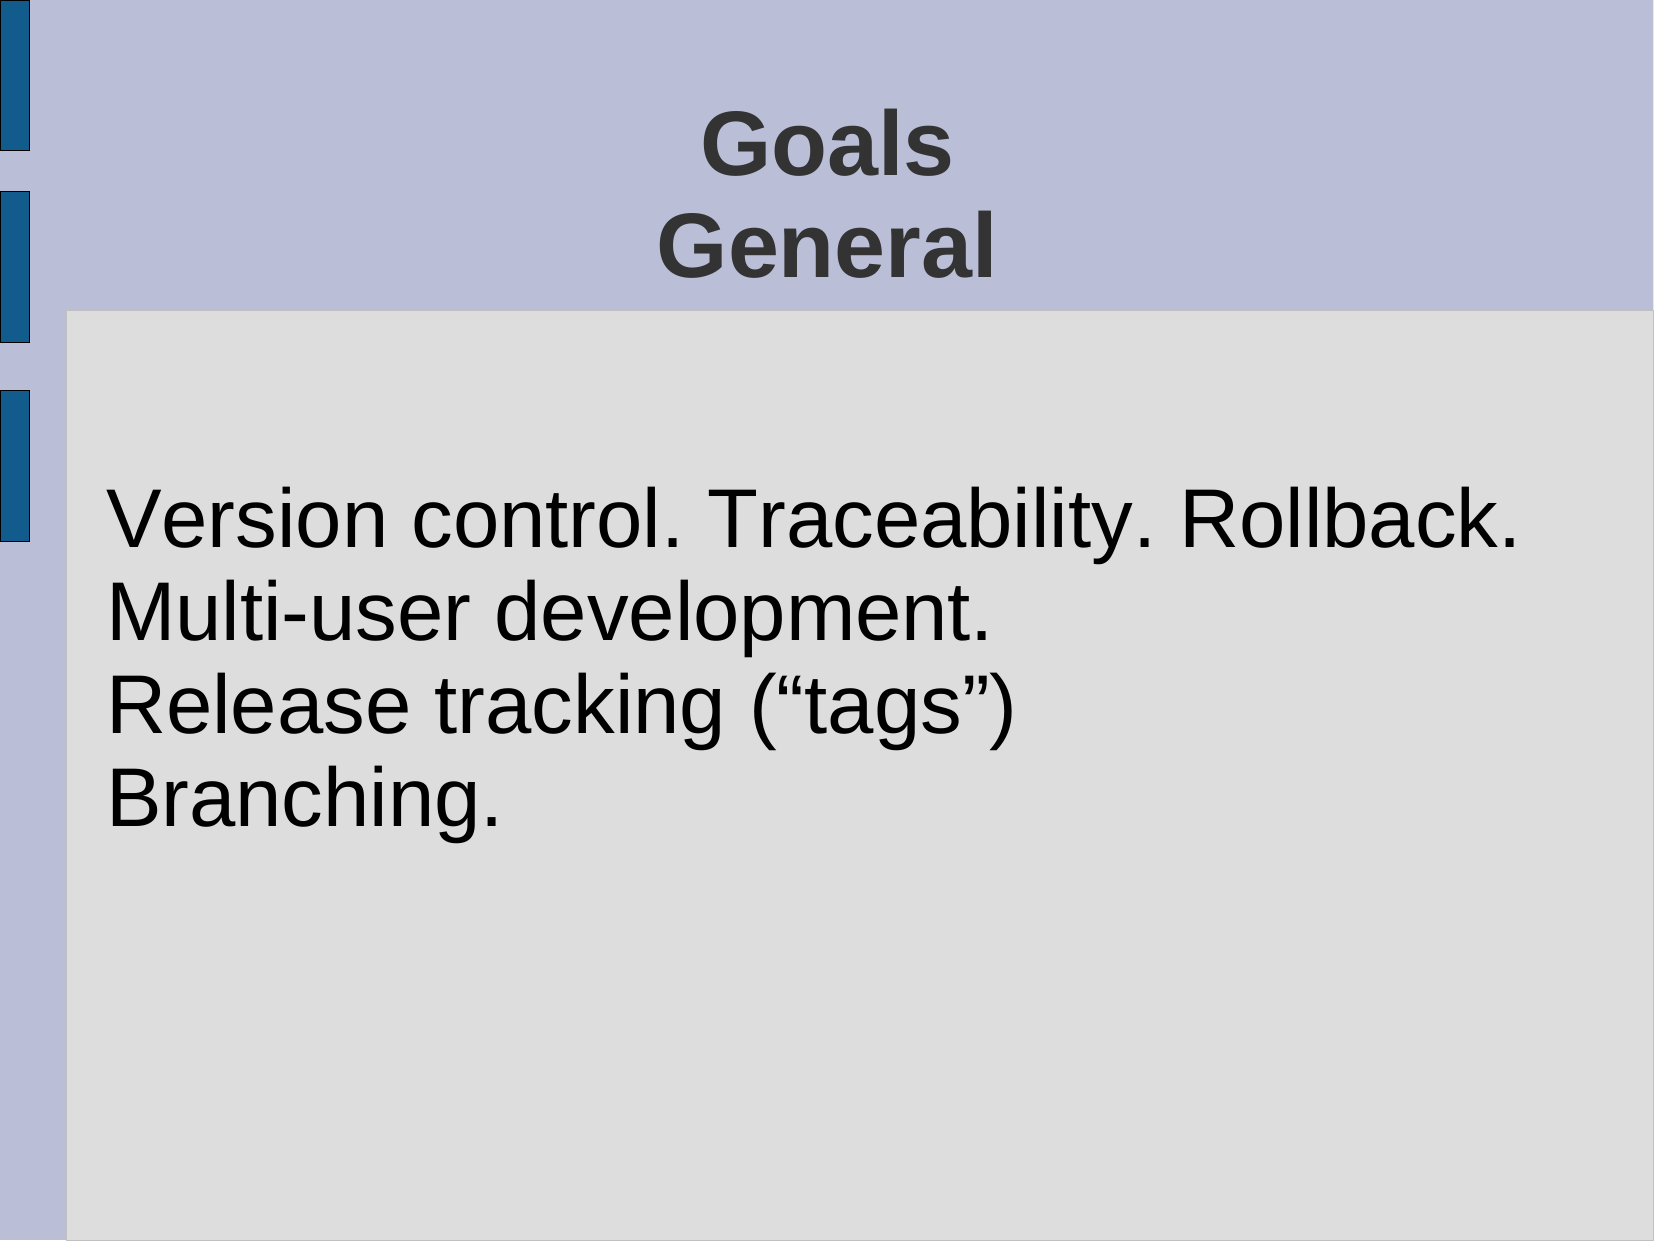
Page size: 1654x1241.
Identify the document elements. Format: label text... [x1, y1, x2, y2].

title Goals General [121, 91, 1534, 299]
list Version control. Traceability. Rollback. Multi-user development. Release tracking (“tags”) Branching. [88, 472, 1625, 1044]
